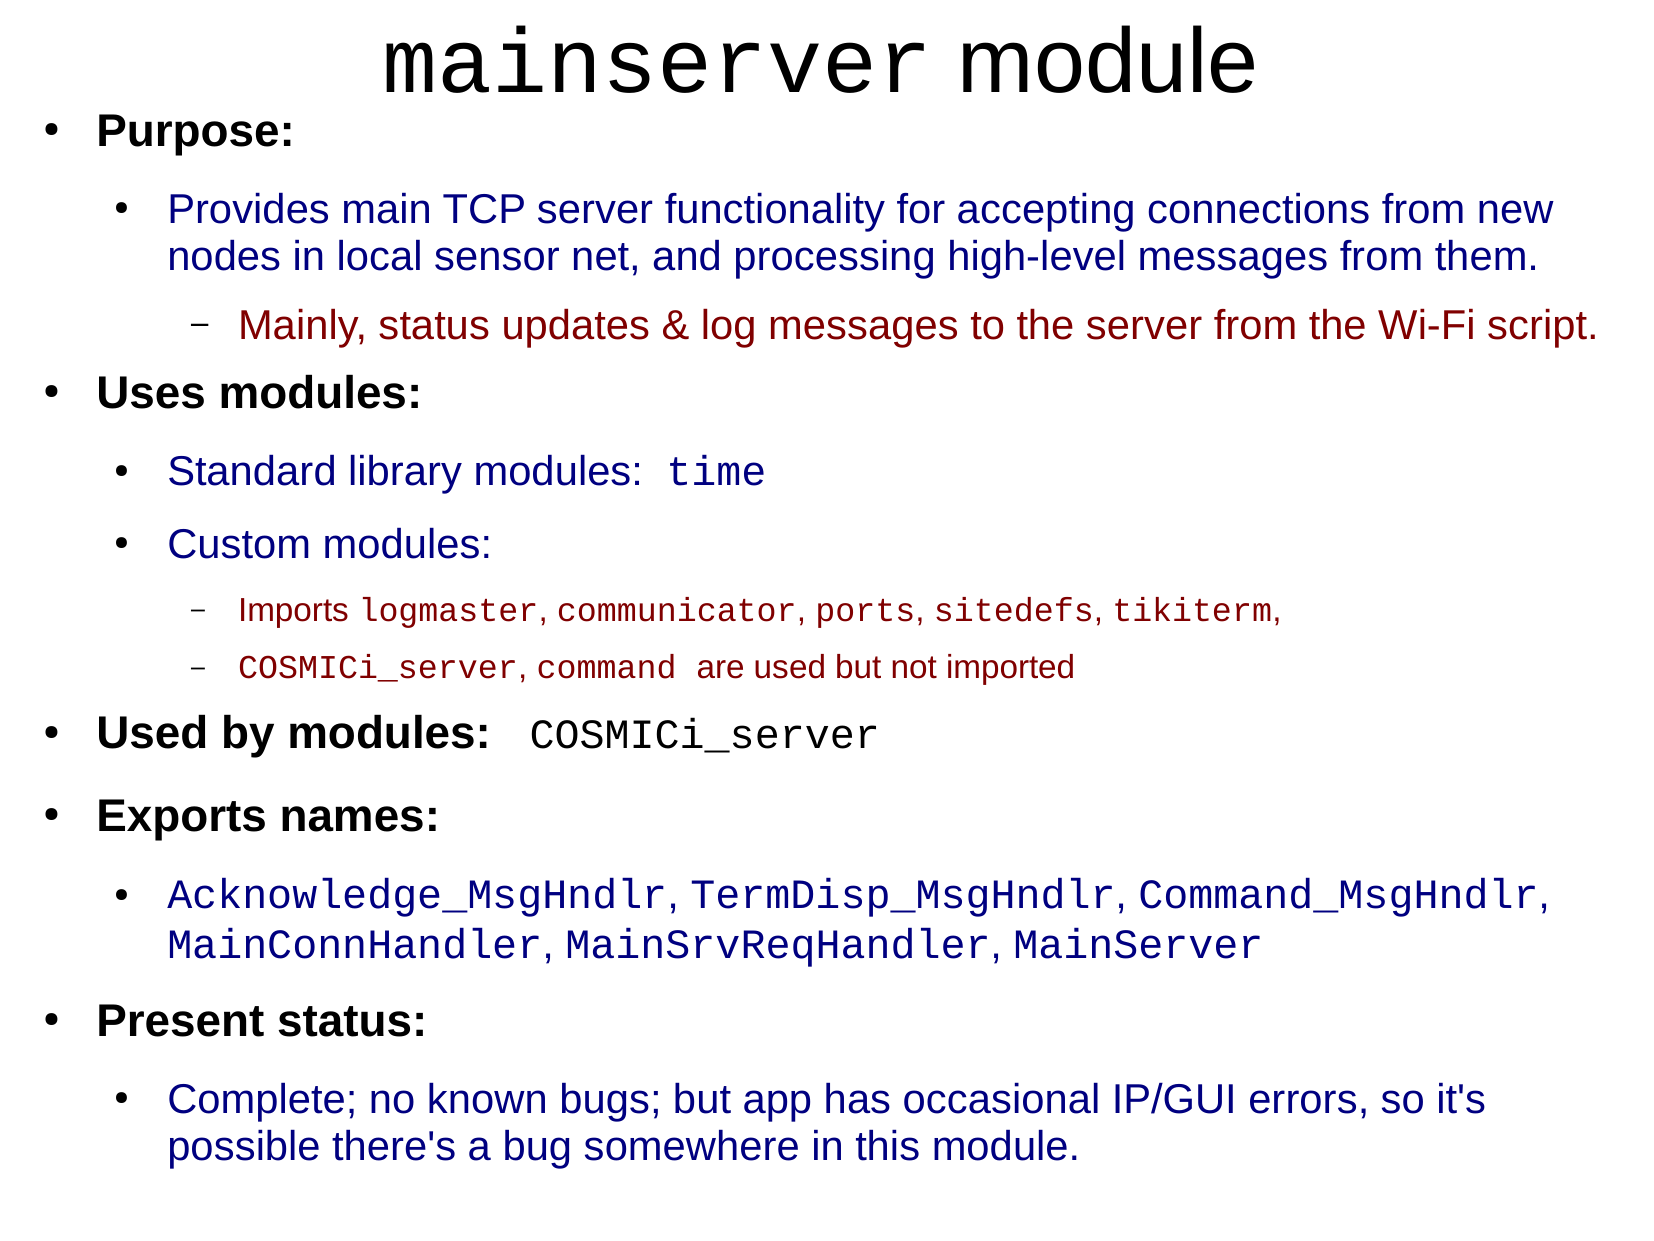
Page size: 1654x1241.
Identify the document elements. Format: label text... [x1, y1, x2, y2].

title mainserver module [76, 8, 1565, 105]
list Purpose: Provides main TCP server functionality for accepting connections from new nodes in local sensor net, and processing high-level messages from them. Mainly, status updates & log messages to the server from the Wi-Fi script. Uses modules: Standard library modules: time Custom modules: Imports logmaster, communicator, ports, sitedefs, tikiterm, COSMICi_server, command are used but not imported Used by modules: COSMICi_server Exports names: Acknowledge_MsgHndlr, TermDisp_MsgHndlr, Command_MsgHndlr, MainConnHandler, MainSrvReqHandler, MainServer Present status: Complete; no known bugs; but app has occasional IP/GUI errors, so it's possible there's a bug somewhere in this module. [25, 105, 1619, 1169]
